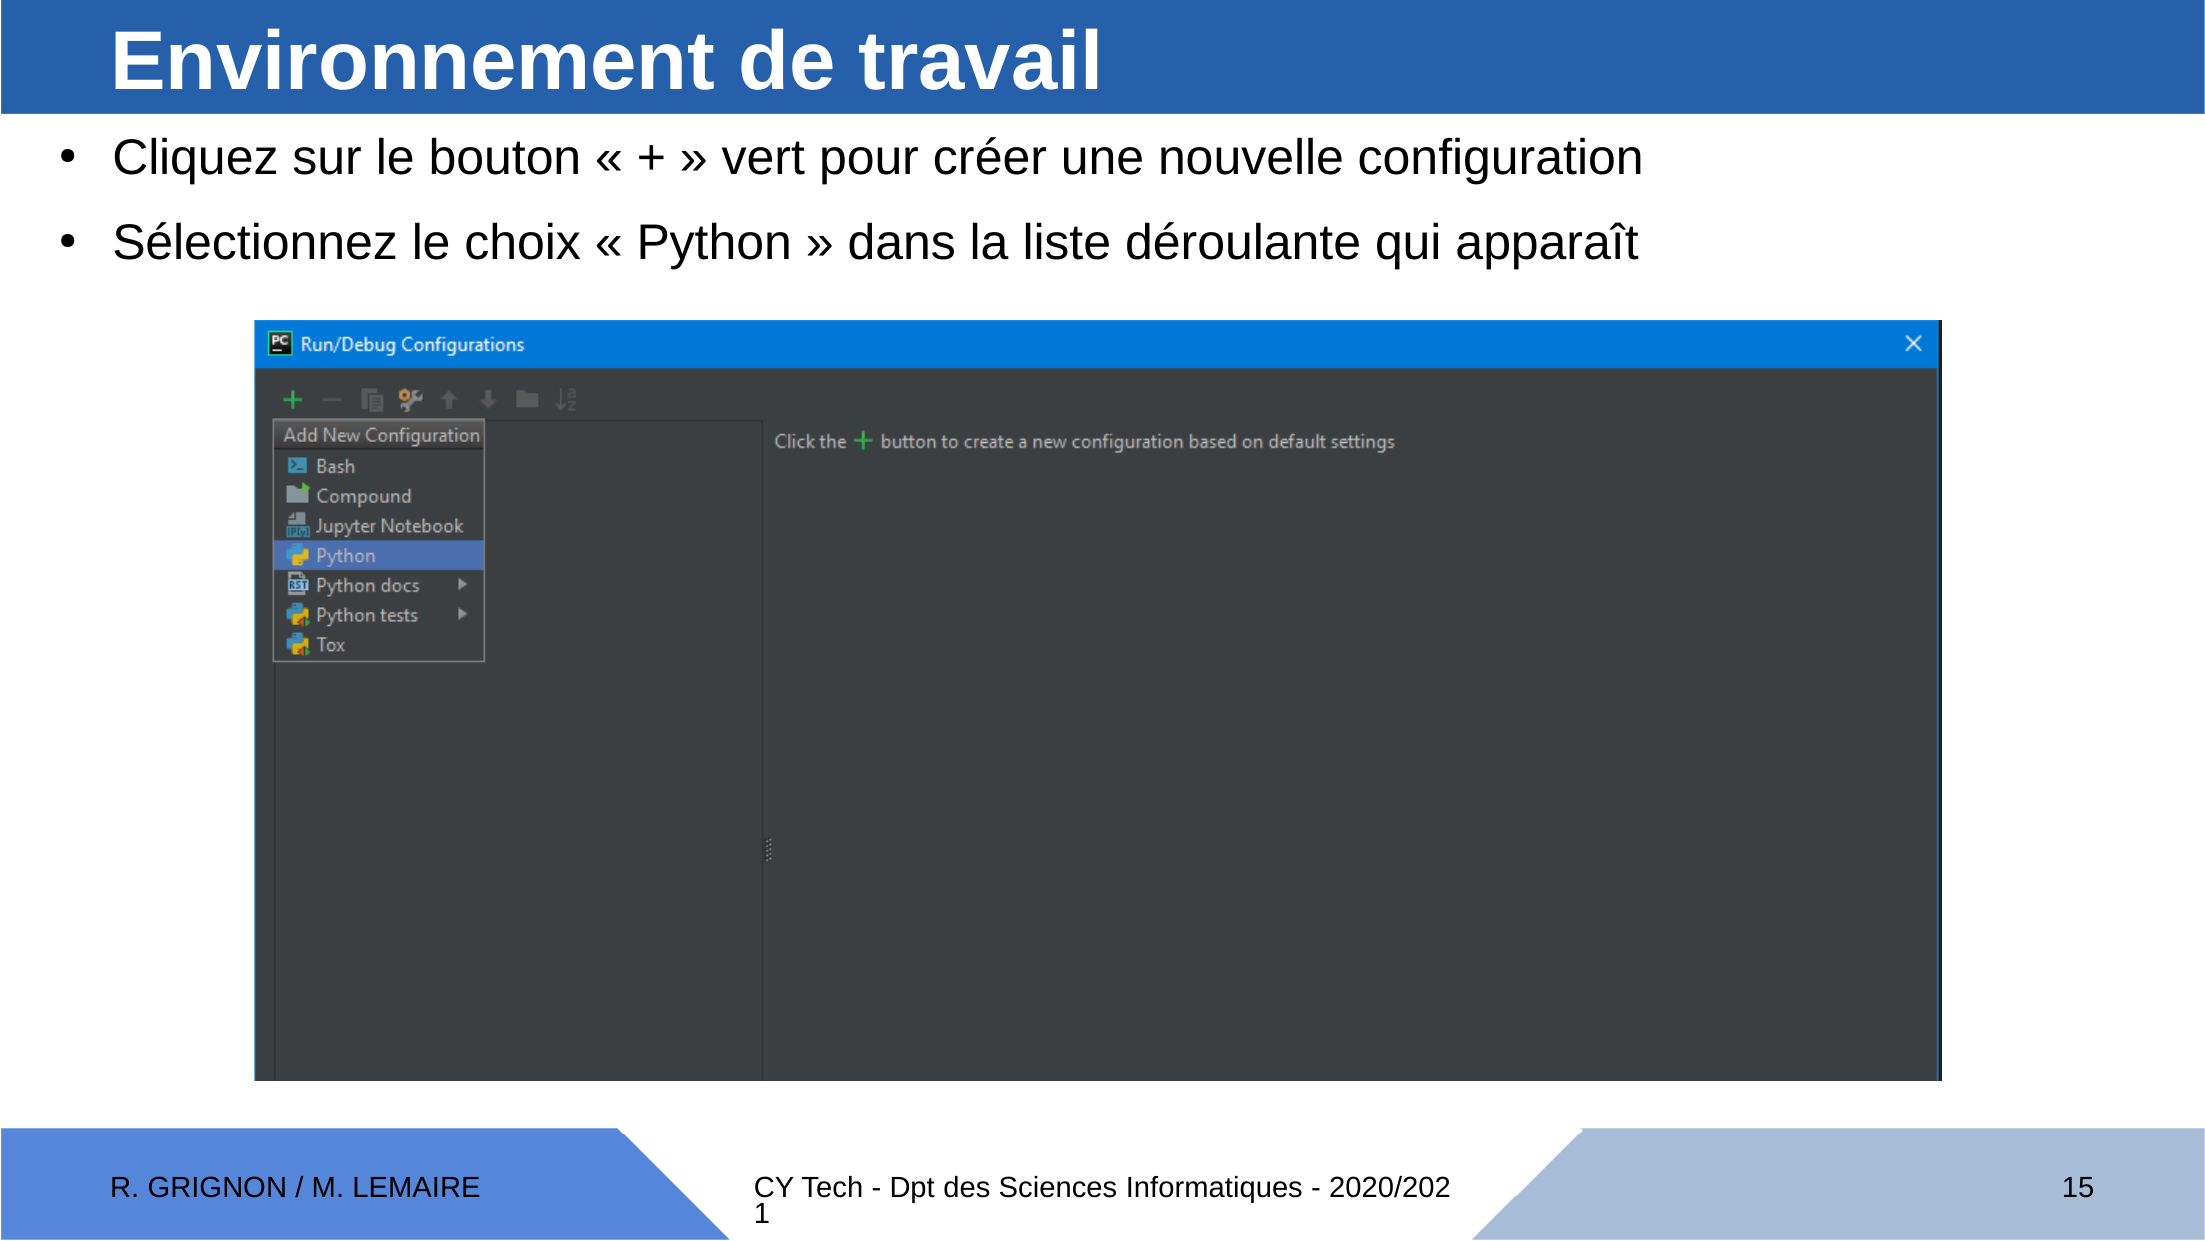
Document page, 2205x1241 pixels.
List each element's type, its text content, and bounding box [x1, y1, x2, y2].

title Environnement de travail [110, 49, 2095, 199]
picture [0, 0, 2205, 1241]
list Cliquez sur le bouton « + » vert pour créer une nouvelle configuration Sélectionnez le choix « Python » dans la liste déroulante qui apparaît [41, 199, 2191, 1069]
